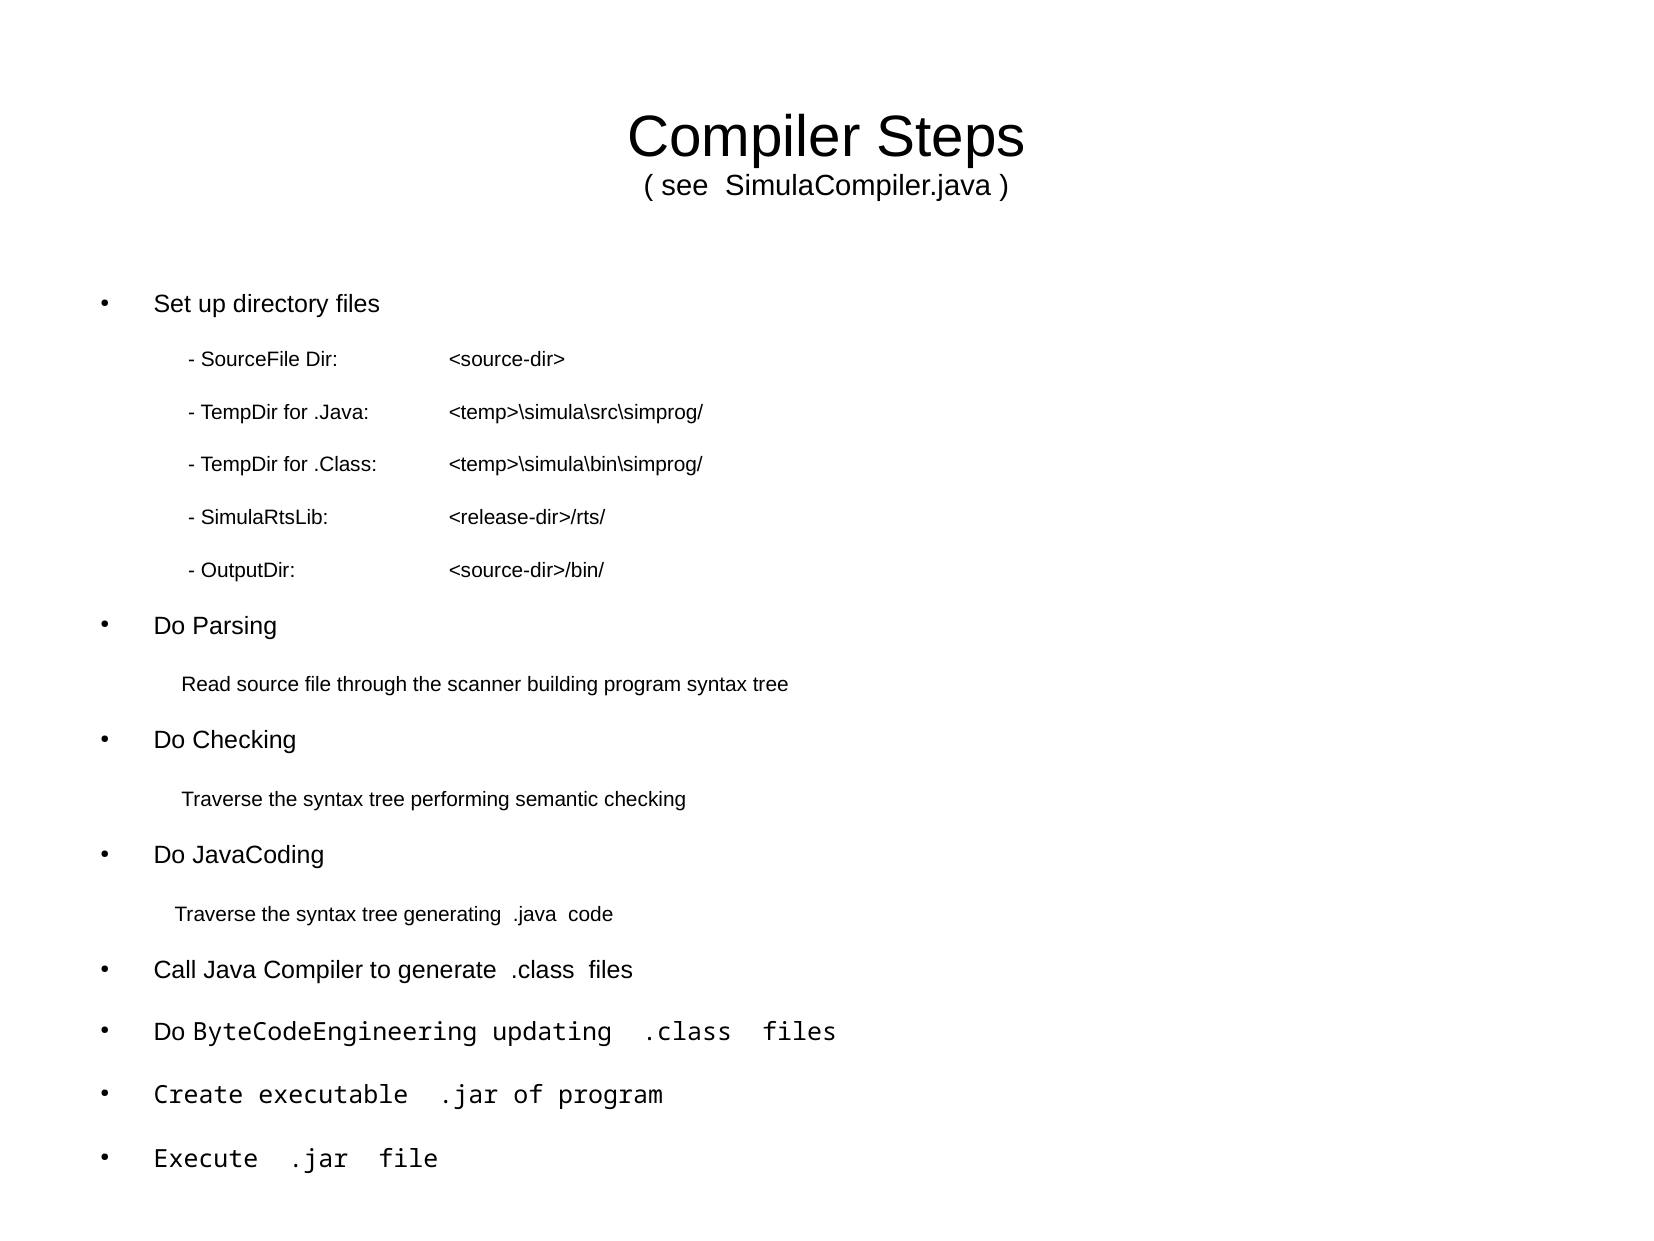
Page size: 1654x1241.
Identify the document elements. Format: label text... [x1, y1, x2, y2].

title Compiler Steps ( see SimulaCompiler.java ) [82, 49, 1571, 257]
list Set up directory files - SourceFile Dir: <source-dir> - TempDir for .Java: <temp>\simula\src\simprog/ - TempDir for .Class: <temp>\simula\bin\simprog/ - SimulaRtsLib: <release-dir>/rts/ - OutputDir: <source-dir>/bin/ Do Parsing Read source file through the scanner building program syntax tree Do Checking Traverse the syntax tree performing semantic checking Do JavaCoding Traverse the syntax tree generating .java code Call Java Compiler to generate .class files Do ByteCodeEngineering updating .class files Create executable .jar of program Execute .jar file [82, 290, 1571, 1159]
